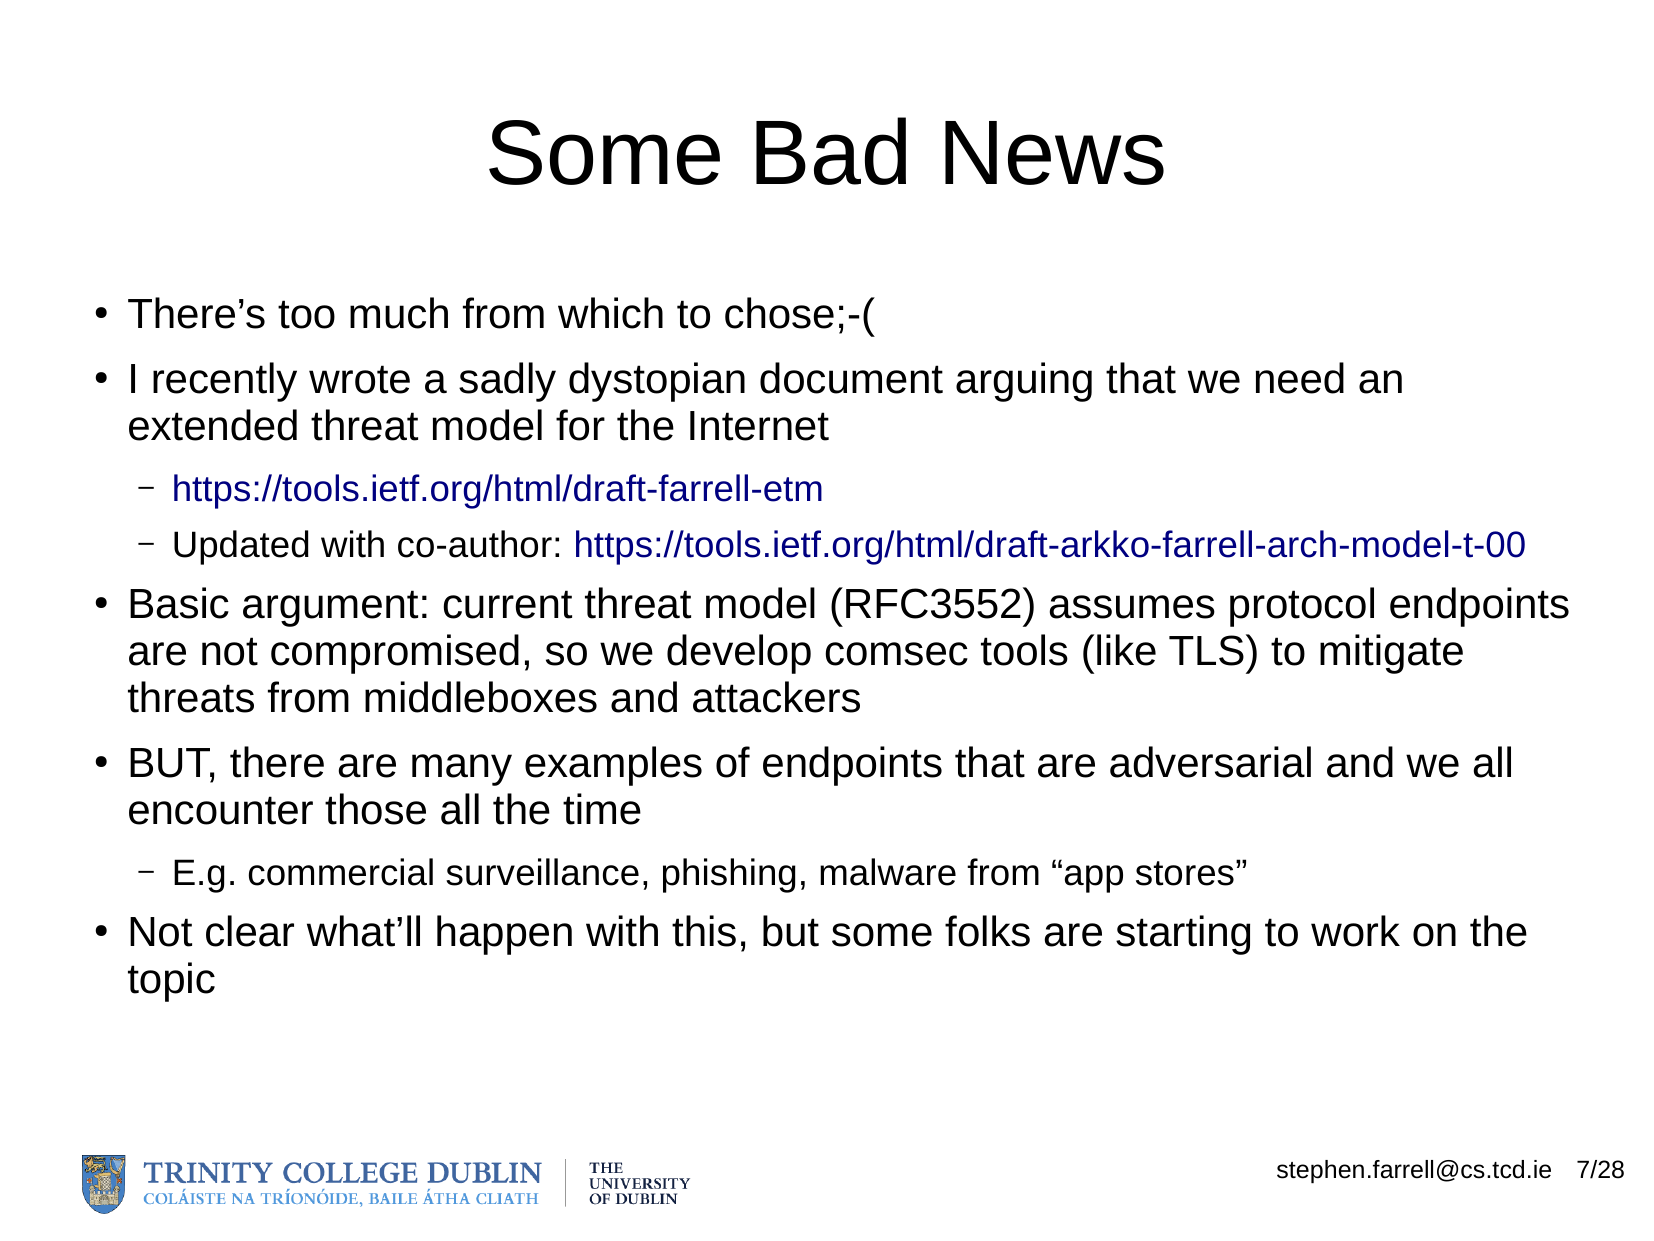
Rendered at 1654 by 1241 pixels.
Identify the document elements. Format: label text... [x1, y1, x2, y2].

list There’s too much from which to chose;-( I recently wrote a sadly dystopian document arguing that we need an extended threat model for the Internet https://tools.ietf.org/html/draft-farrell-etm Updated with co-author: https://tools.ietf.org/html/draft-arkko-farrell-arch-model-t-00 Basic argument: current threat model (RFC3552) assumes protocol endpoints are not compromised, so we develop comsec tools (like TLS) to mitigate threats from middleboxes and attackers BUT, there are many examples of endpoints that are adversarial and we all encounter those all the time E.g. commercial surveillance, phishing, malware from “app stores” Not clear what’ll happen with this, but some folks are starting to work on the topic [82, 290, 1571, 1010]
title Some Bad News [82, 49, 1571, 257]
picture [82, 1155, 694, 1214]
